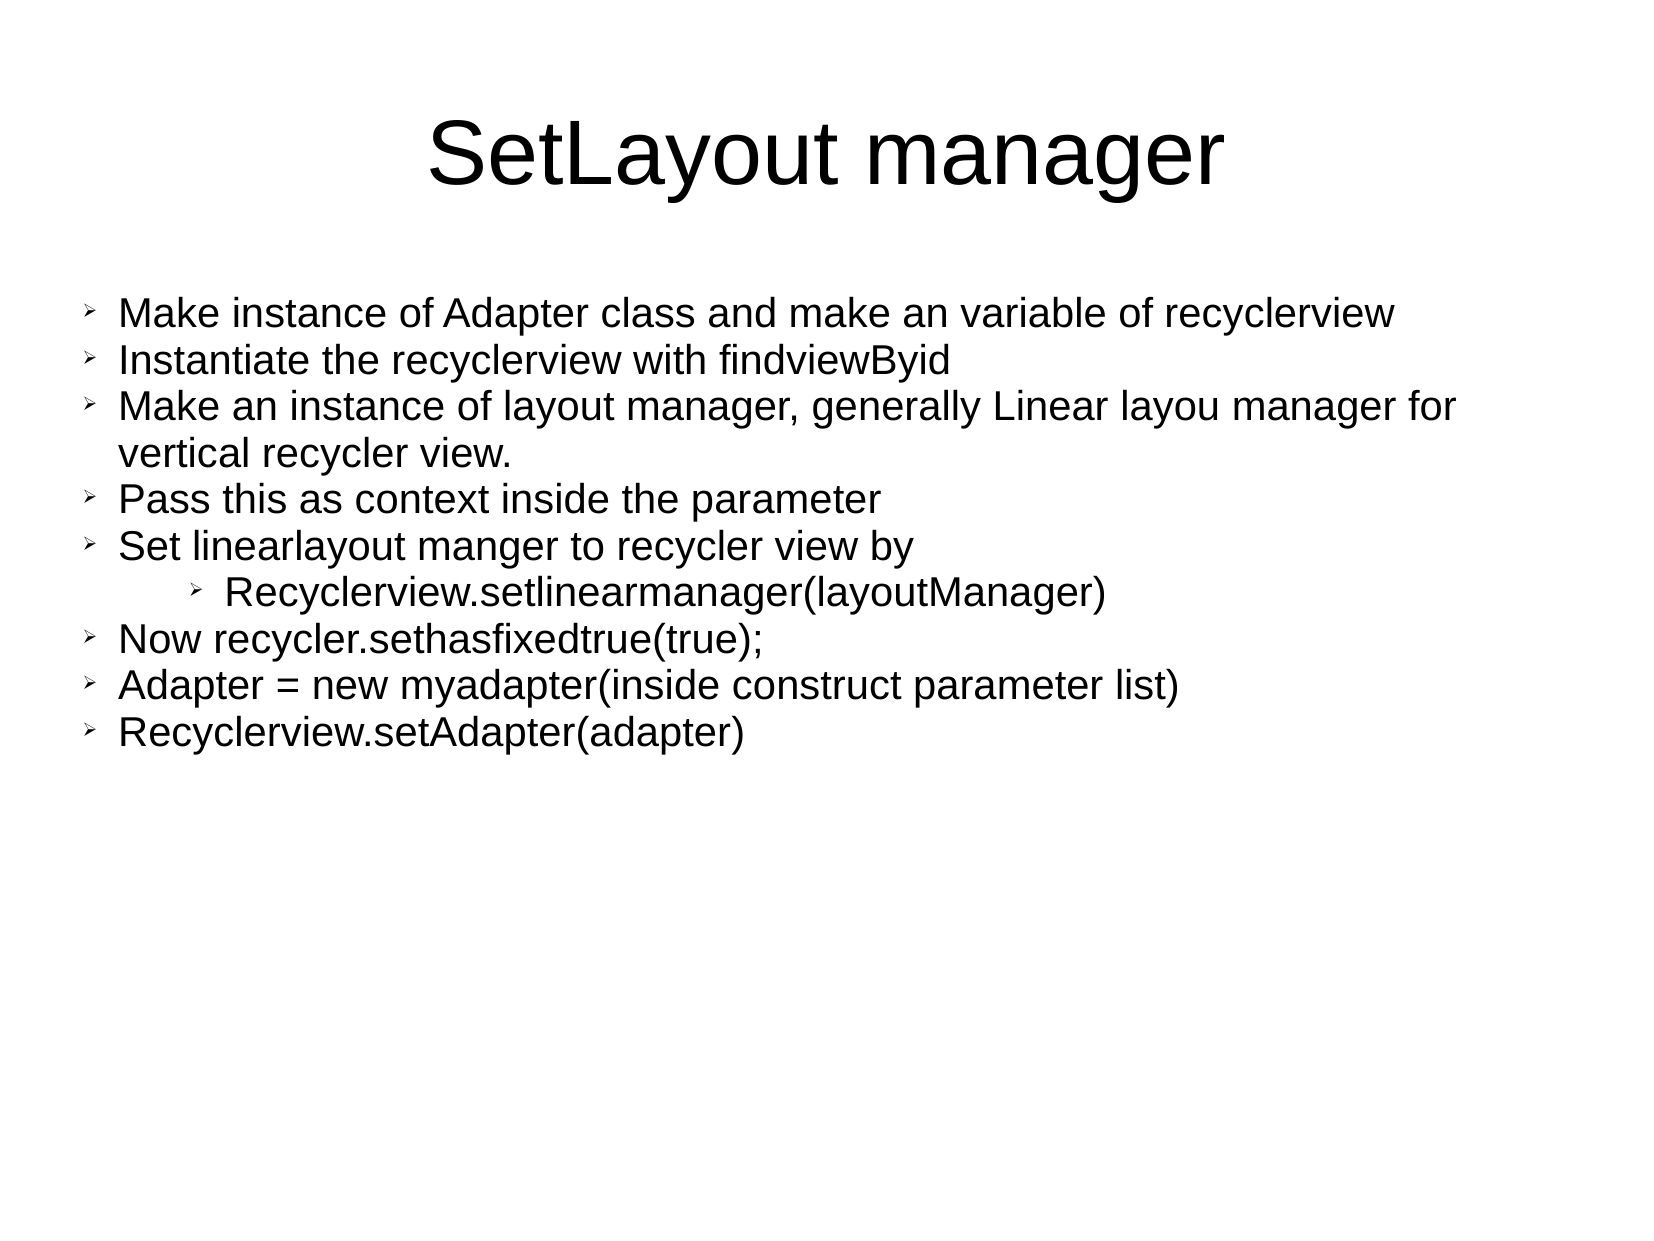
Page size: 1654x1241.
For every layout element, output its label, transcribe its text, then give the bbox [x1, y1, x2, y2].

title SetLayout manager [82, 49, 1571, 257]
subtitle Make instance of Adapter class and make an variable of recyclerview Instantiate the recyclerview with findviewByid Make an instance of layout manager, generally Linear layou manager for vertical recycler view. Pass this as context inside the parameter Set linearlayout manger to recycler view by Recyclerview.setlinearmanager(layoutManager) Now recycler.sethasfixedtrue(true); Adapter = new myadapter(inside construct parameter list) Recyclerview.setAdapter(adapter) [82, 290, 1571, 1010]
